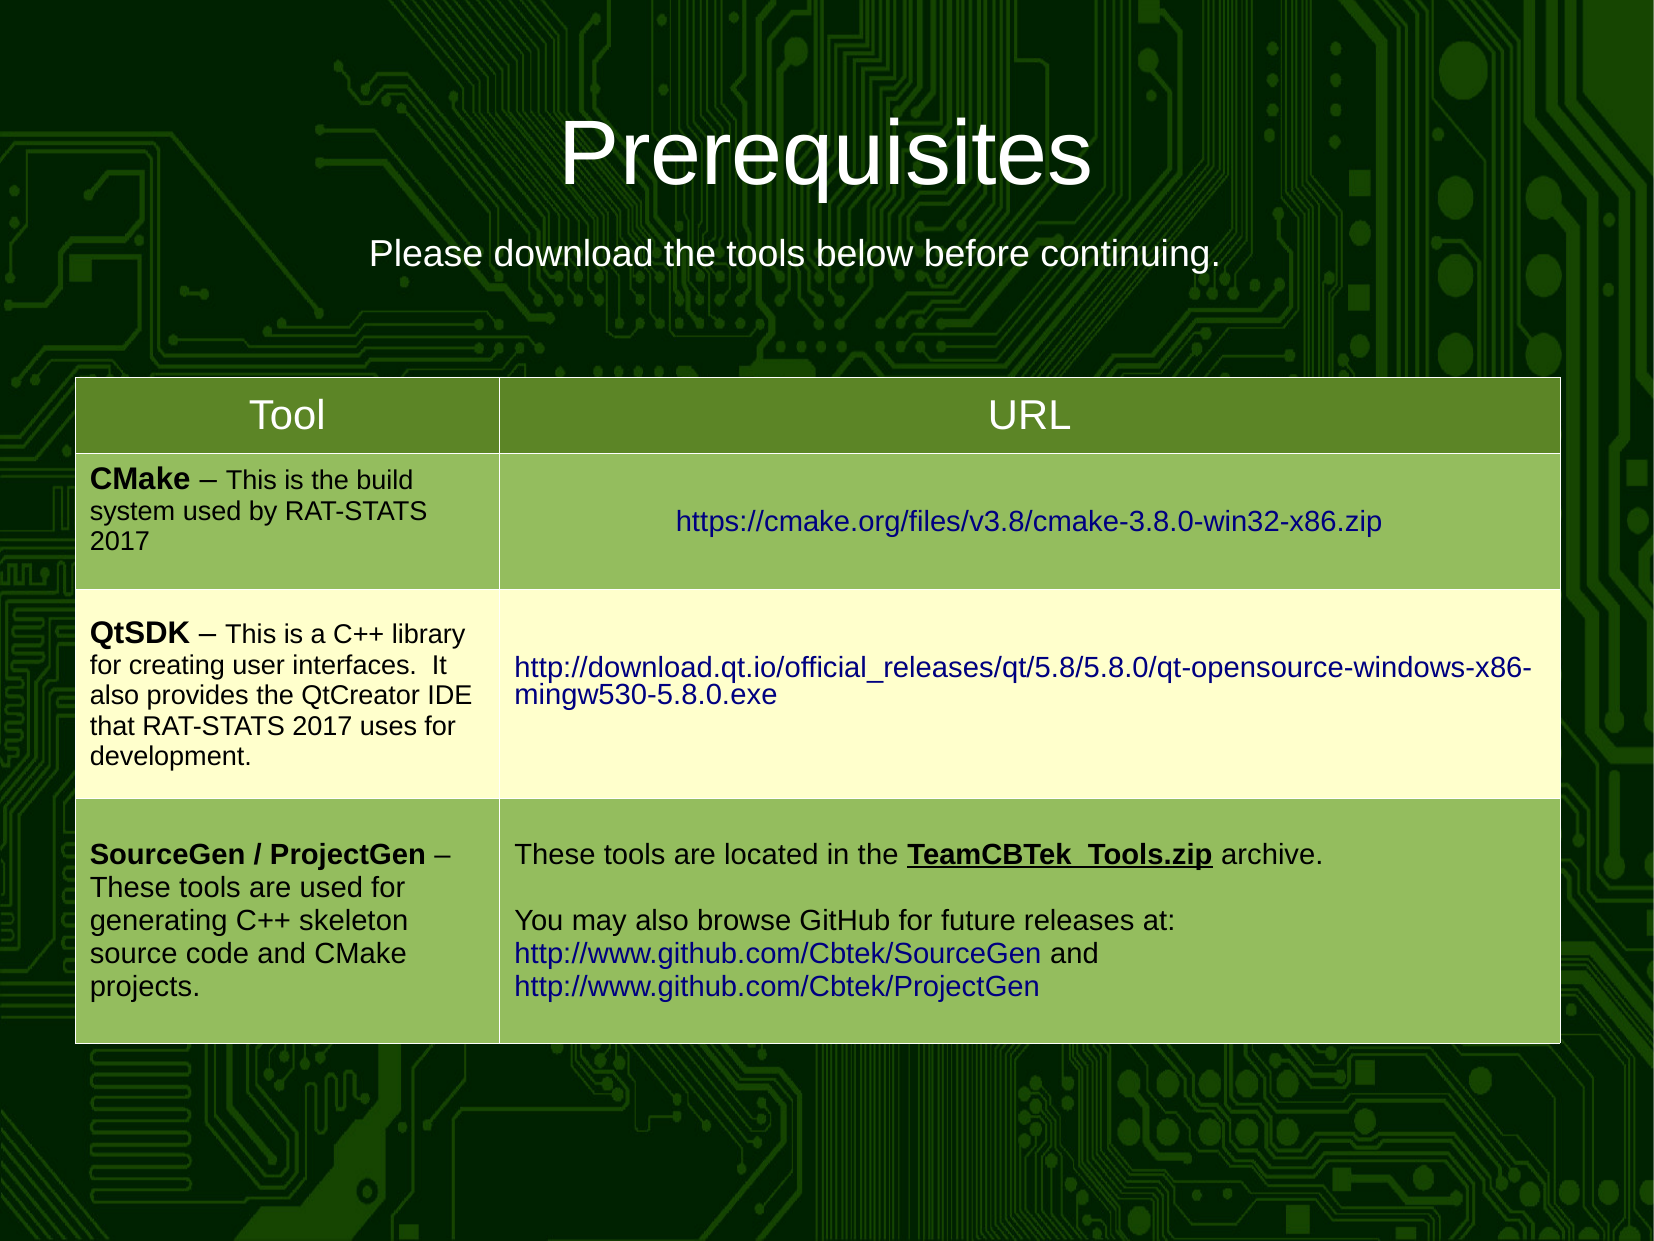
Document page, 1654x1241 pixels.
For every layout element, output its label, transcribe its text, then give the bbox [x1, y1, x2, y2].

text_box Please download the tools below before continuing. [150, 225, 1441, 282]
table_cell These tools are located in the TeamCBTek_Tools.zip archive. You may also browse GitHub for future releases at: http://www.github.com/Cbtek/SourceGen and http://www.github.com/Cbtek/ProjectGen [500, 799, 1560, 1043]
table_cell https://cmake.org/files/v3.8/cmake-3.8.0-win32-x86.zip [500, 454, 1560, 589]
picture [0, 0, 1654, 1241]
title Prerequisites [82, 49, 1571, 257]
table_cell QtSDK – This is a C++ library for creating user interfaces. It also provides the QtCreator IDE that RAT-STATS 2017 uses for development. [76, 590, 499, 798]
table_header Tool [76, 378, 499, 453]
table_cell SourceGen / ProjectGen – These tools are used for generating C++ skeleton source code and CMake projects. [76, 799, 499, 1043]
table_cell http://download.qt.io/official_releases/qt/5.8/5.8.0/qt-opensource-windows-x86-mingw530-5.8.0.exe [500, 590, 1560, 798]
table_header URL [500, 378, 1560, 453]
table_cell CMake – This is the build system used by RAT-STATS 2017 [76, 454, 499, 589]
